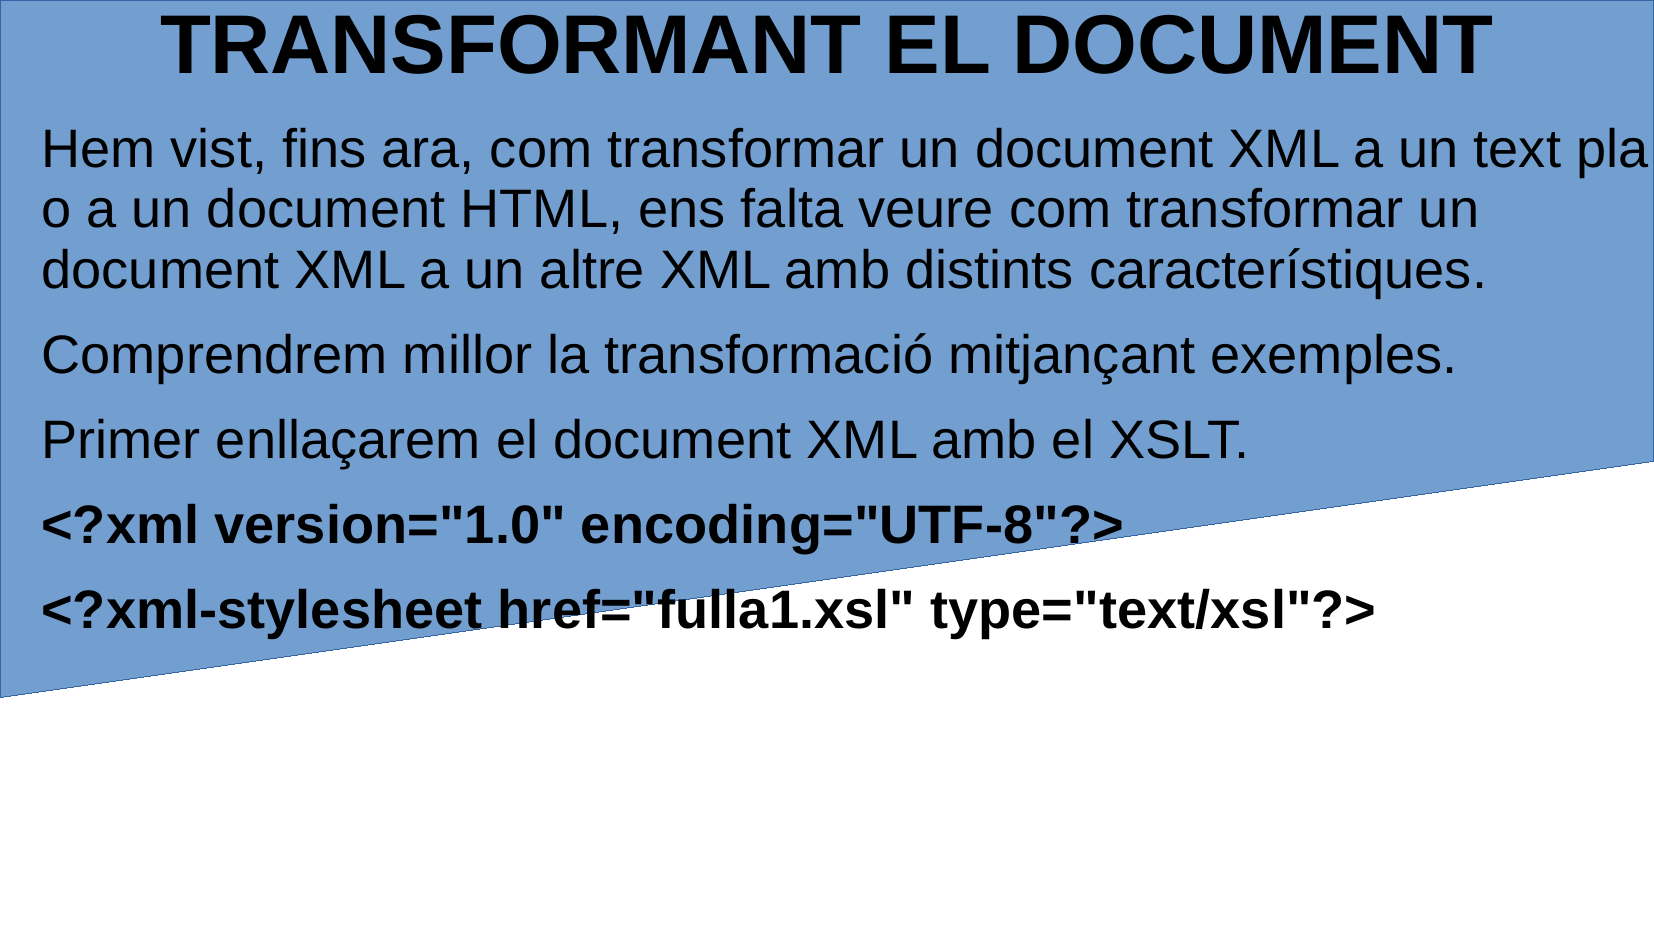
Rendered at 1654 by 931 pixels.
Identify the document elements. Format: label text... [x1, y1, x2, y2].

list Hem vist, fins ara, com transformar un document XML a un text pla o a un document HTML, ens falta veure com transformar un document XML a un altre XML amb distints característiques. Comprendrem millor la transformació mitjançant exemples. Primer enllaçarem el document XML amb el XSLT. <?xml version="1.0" encoding="UTF-8"?> <?xml-stylesheet href="fulla1.xsl" type="text/xsl"?> [0, 118, 1654, 931]
title TRANSFORMANT EL DOCUMENT [29, 0, 1625, 118]
